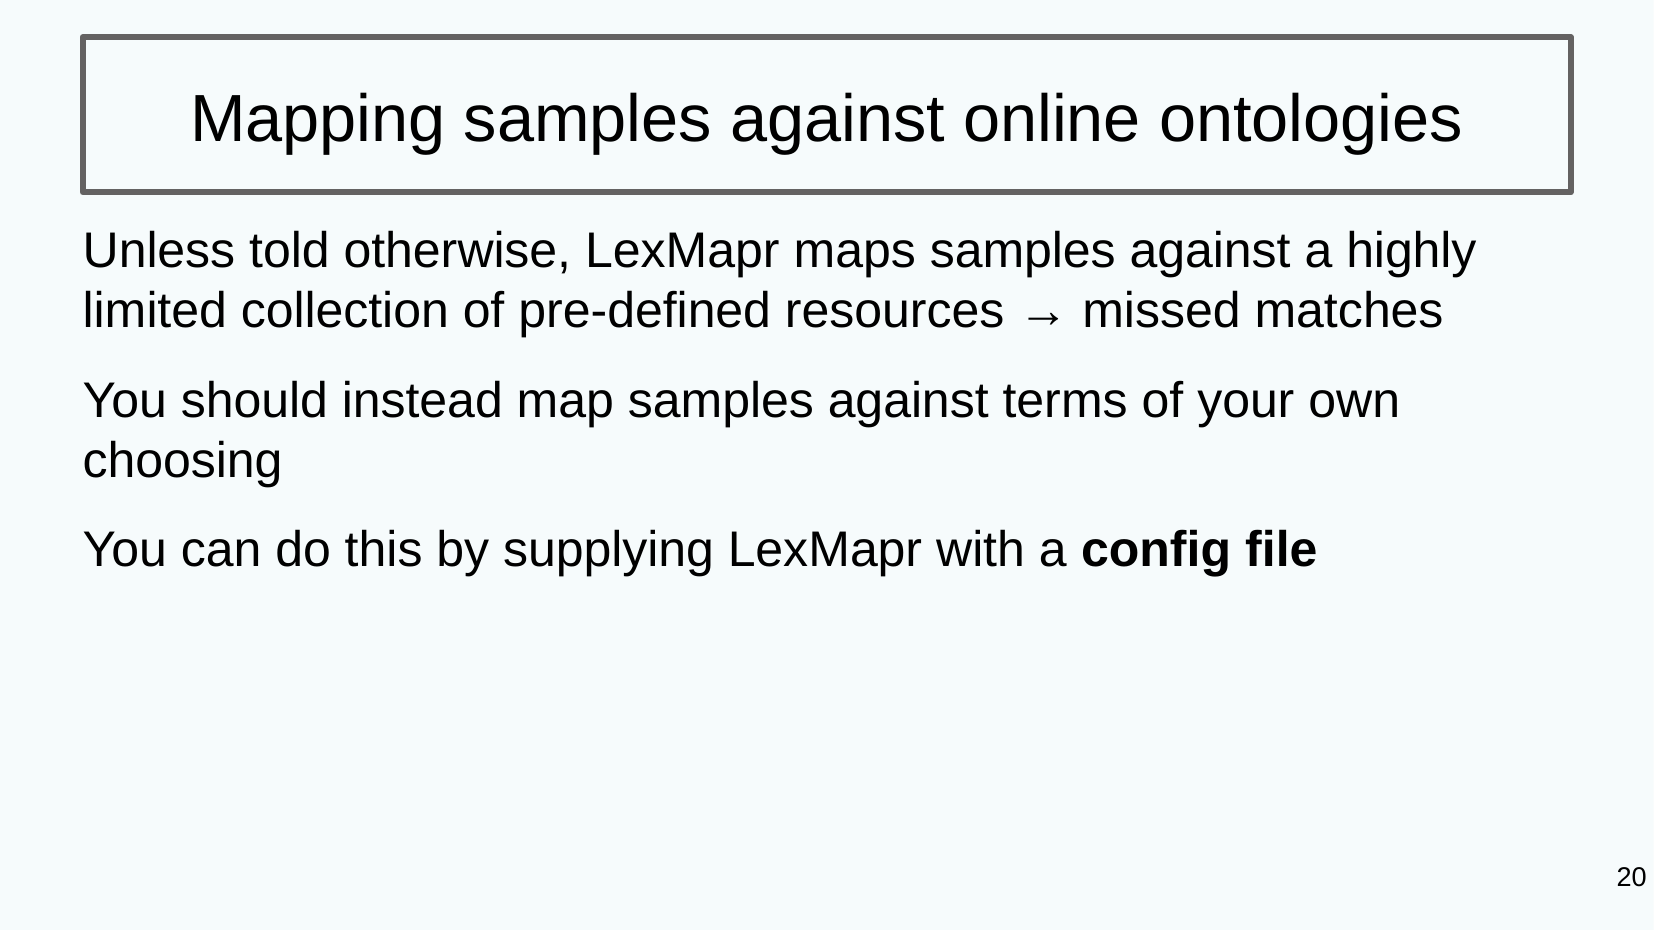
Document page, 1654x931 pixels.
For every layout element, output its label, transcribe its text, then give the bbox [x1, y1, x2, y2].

text_box Mapping samples against online ontologies [82, 37, 1571, 193]
text_box Unless told otherwise, LexMapr maps samples against a highly limited collection of pre-defined resources → missed matches You should instead map samples against terms of your own choosing You can do this by supplying LexMapr with a config file [82, 217, 1571, 757]
slide_number <number> [1547, 859, 1647, 931]
